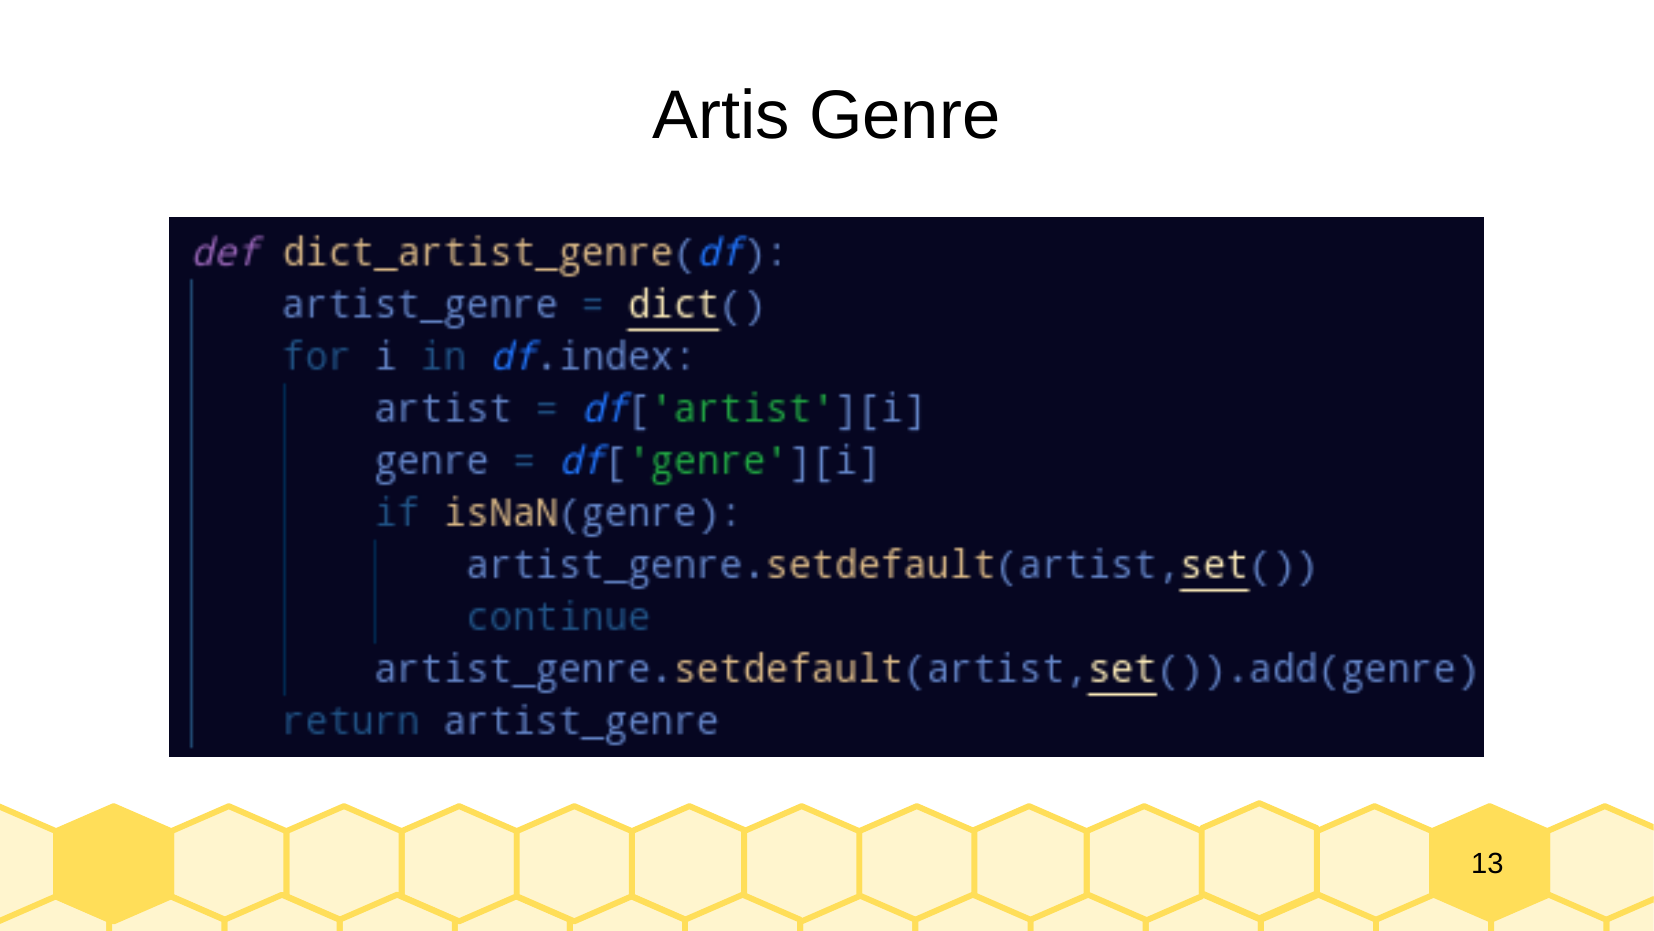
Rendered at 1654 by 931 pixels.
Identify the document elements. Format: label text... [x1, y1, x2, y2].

picture [169, 217, 1484, 758]
title Artis Genre [82, 37, 1571, 193]
